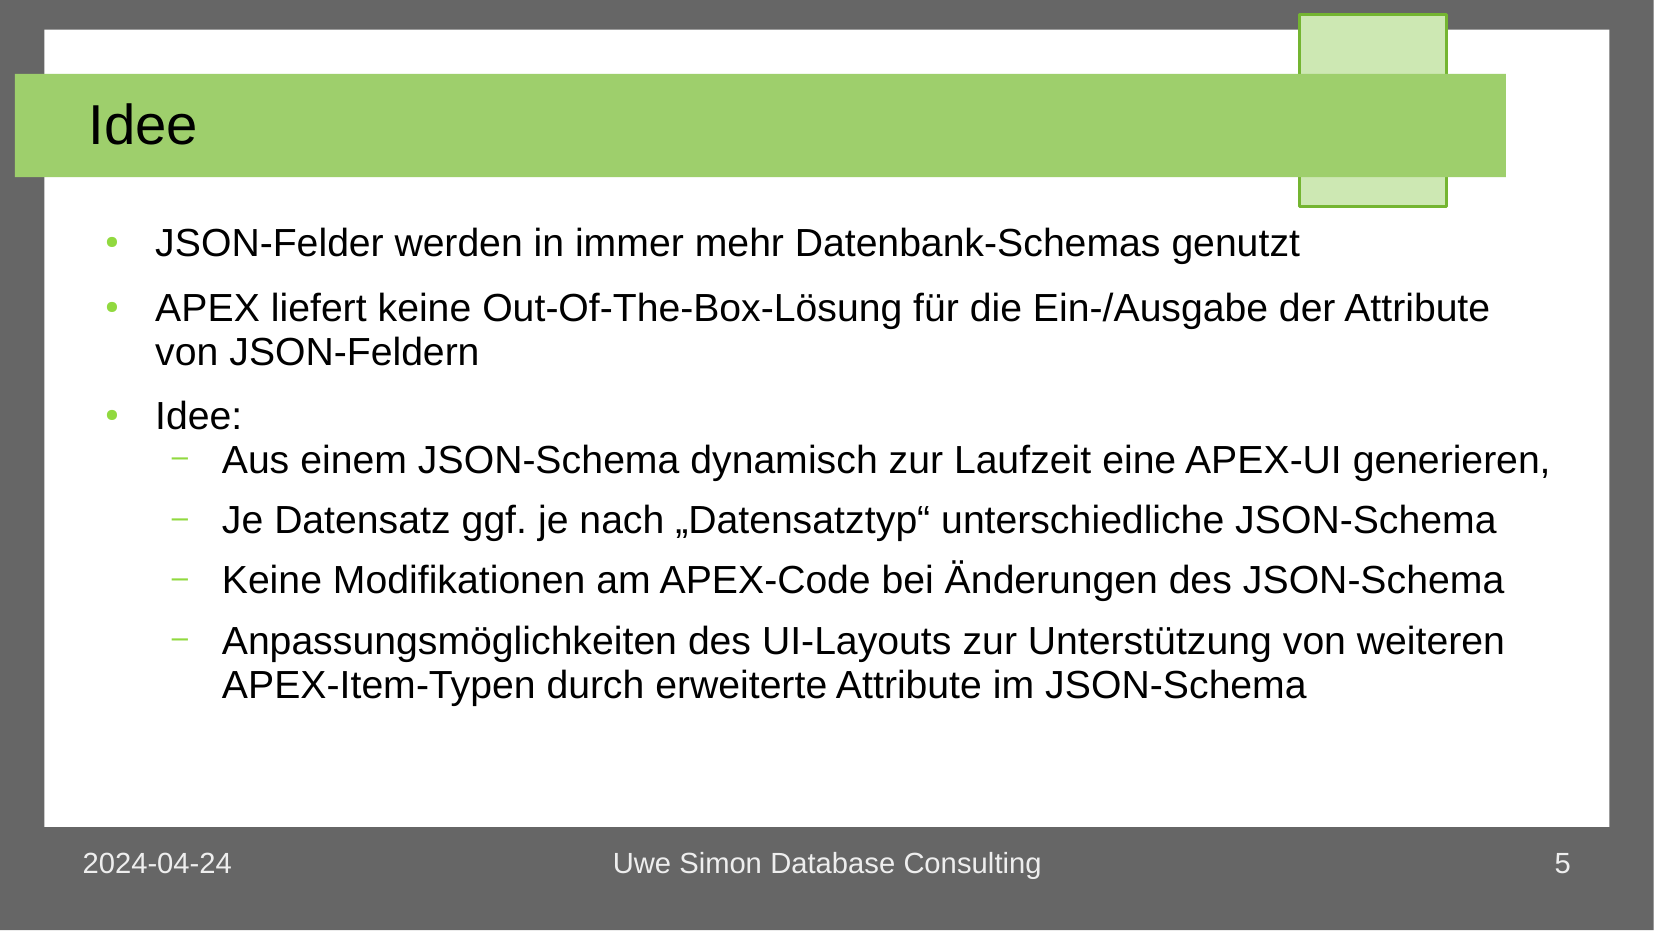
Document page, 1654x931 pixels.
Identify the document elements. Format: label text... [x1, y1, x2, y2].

title Idee [88, 73, 1506, 178]
list JSON-Felder werden in immer mehr Datenbank-Schemas genutzt APEX liefert keine Out-Of-The-Box-Lösung für die Ein-/Ausgabe der Attribute von JSON-Feldern Idee: Aus einem JSON-Schema dynamisch zur Laufzeit eine APEX-UI generieren, Je Datensatz ggf. je nach „Datensatztyp“ unterschiedliche JSON-Schema Keine Modifikationen am APEX-Code bei Änderungen des JSON-Schema Anpassungsmöglichkeiten des UI-Layouts zur Unterstützung von weiteren APEX-Item-Typen durch erweiterte Attribute im JSON-Schema [88, 221, 1565, 813]
